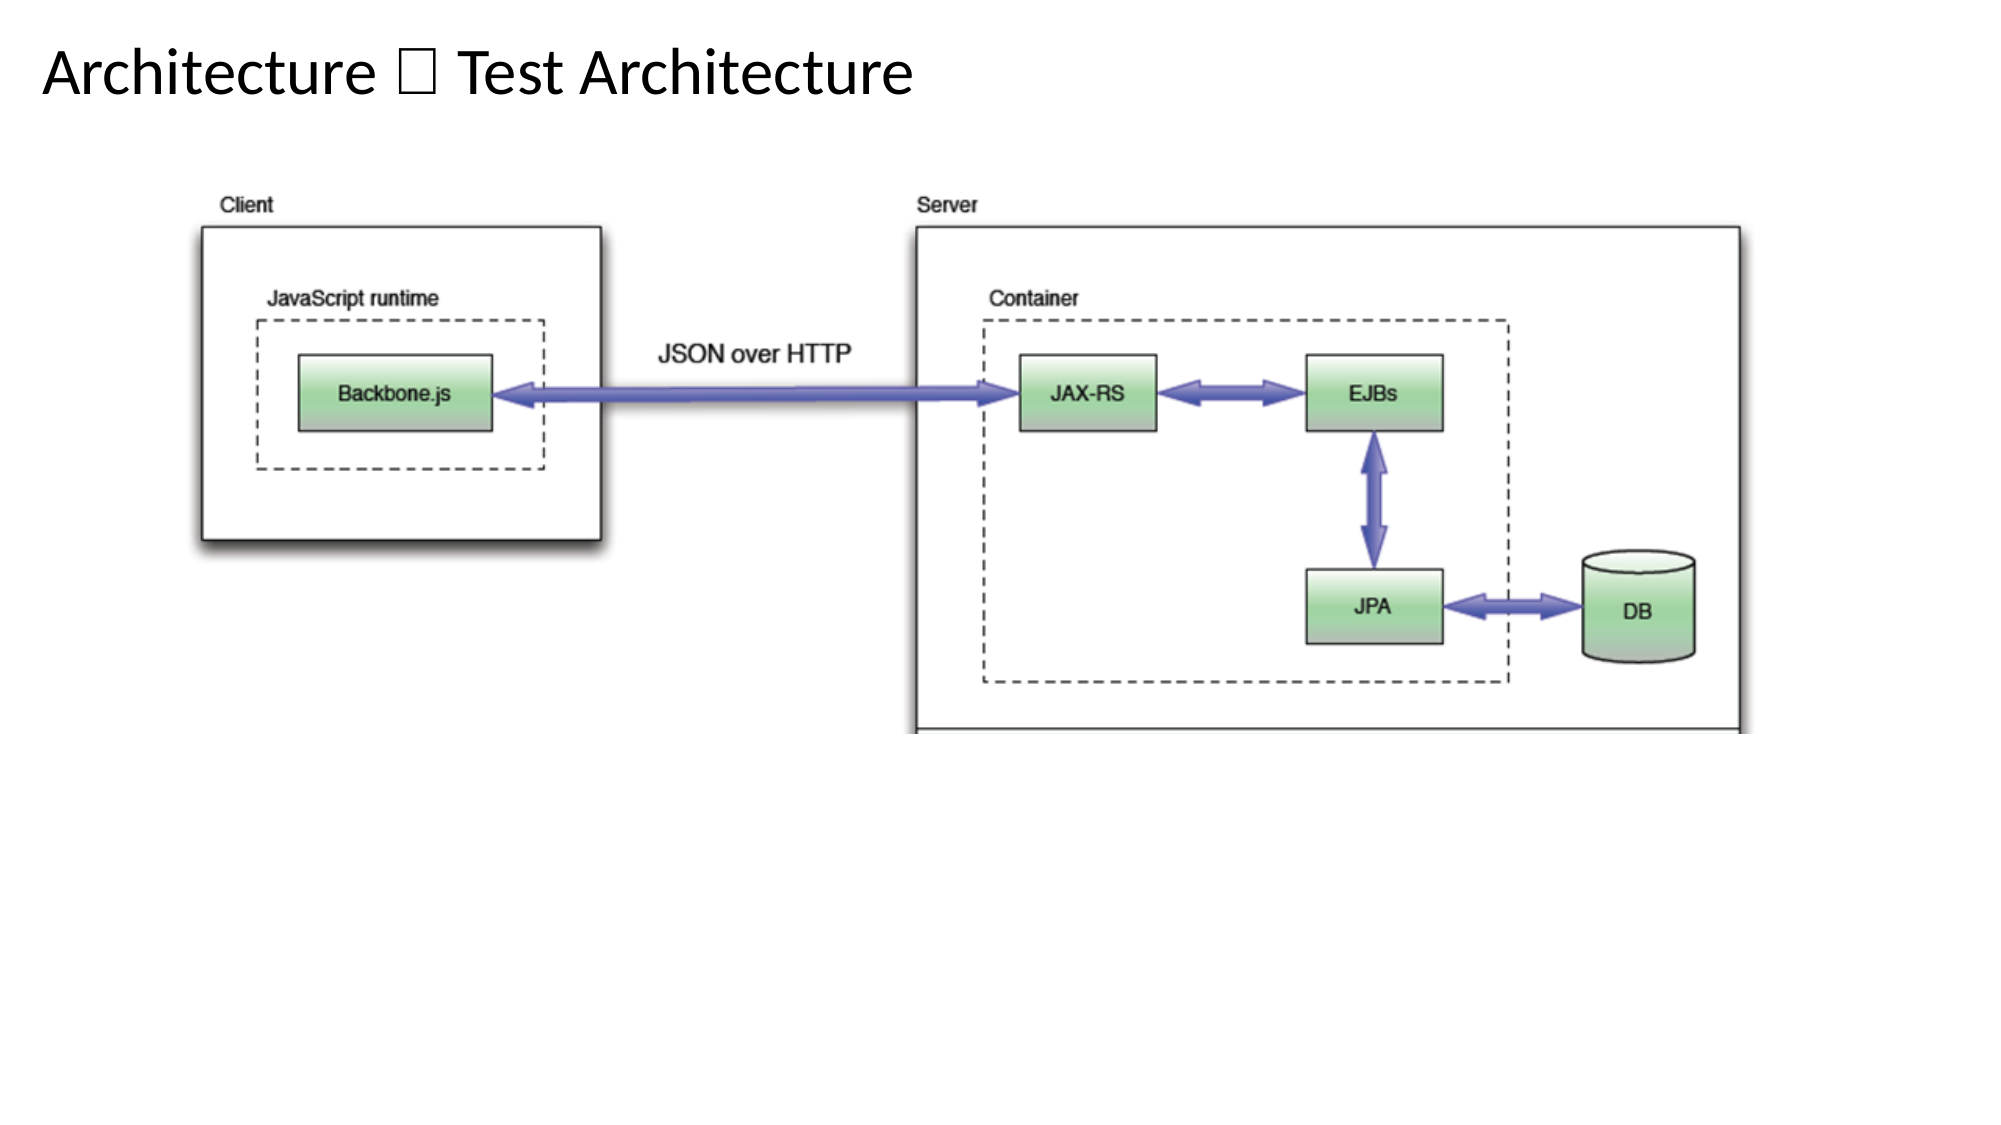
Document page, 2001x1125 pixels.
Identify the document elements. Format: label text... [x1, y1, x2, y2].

text_box Architecture  Test Architecture [26, 19, 955, 116]
picture [176, 186, 1824, 734]
